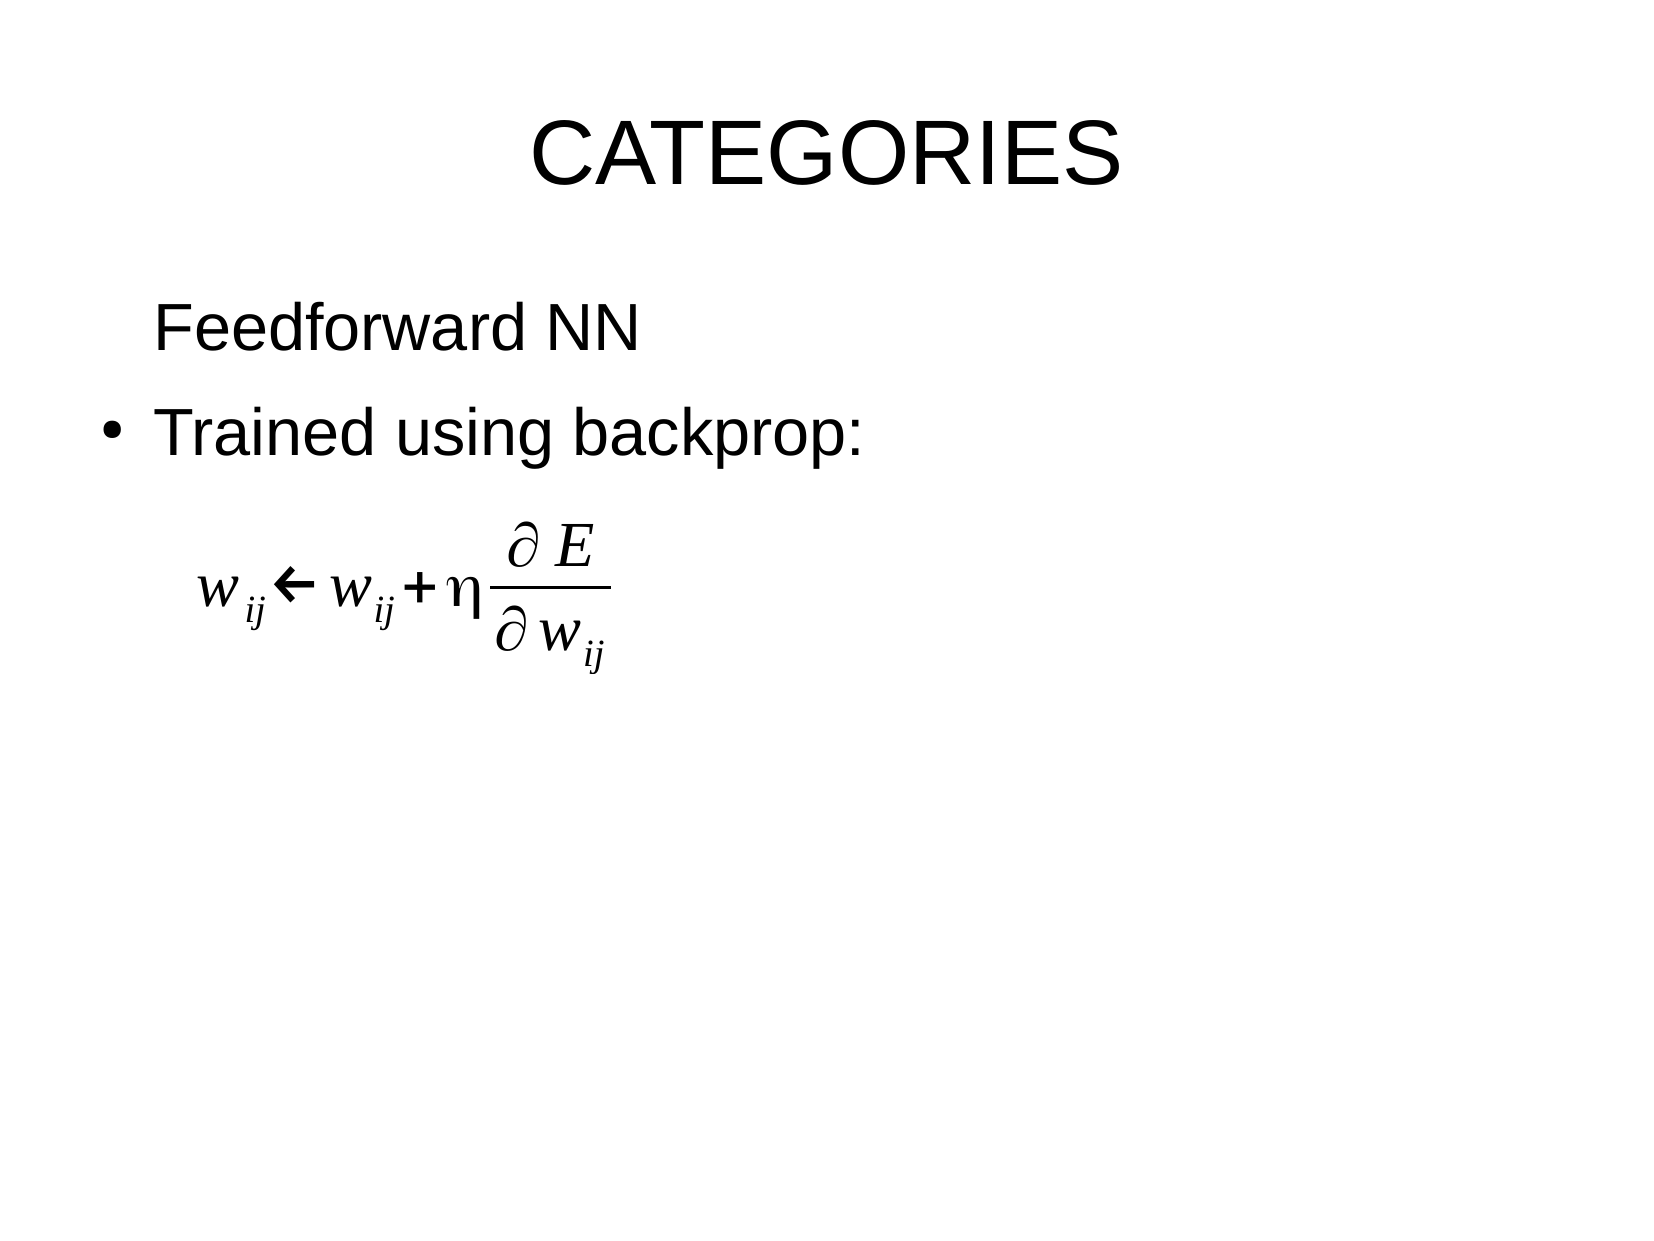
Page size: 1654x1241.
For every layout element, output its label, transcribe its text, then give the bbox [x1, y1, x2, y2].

chart [180, 510, 631, 674]
list Feedforward NN Trained using backprop: [82, 290, 1571, 1010]
title CATEGORIES [82, 49, 1571, 257]
